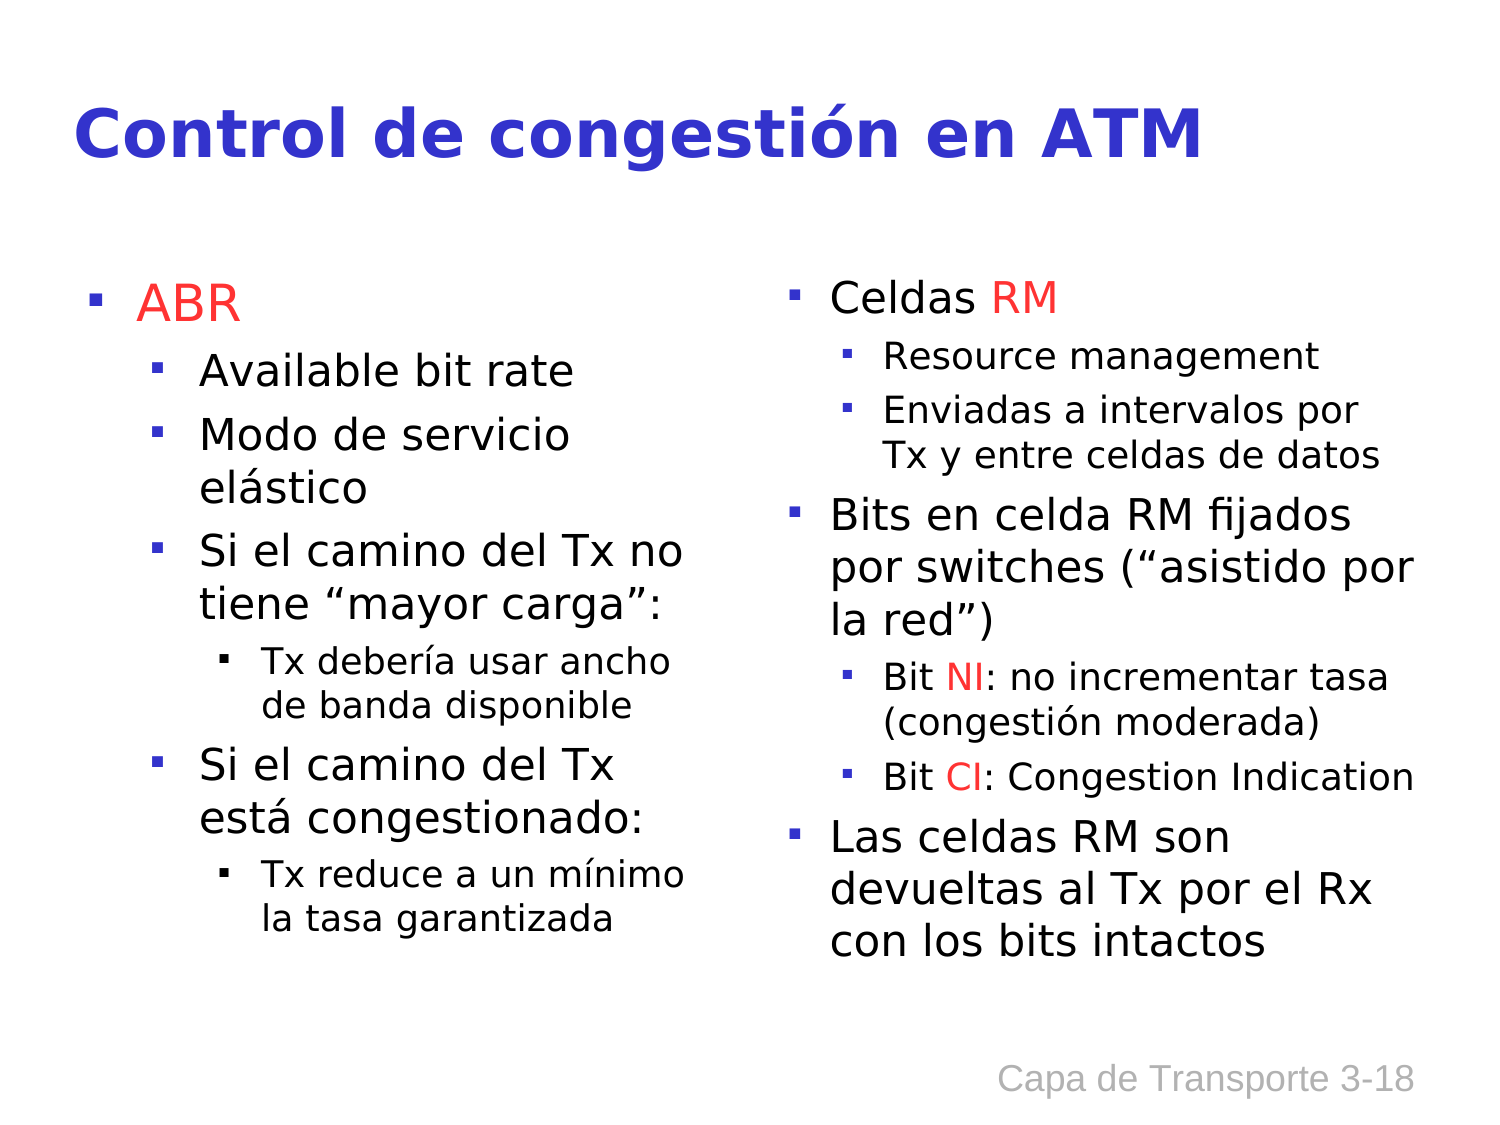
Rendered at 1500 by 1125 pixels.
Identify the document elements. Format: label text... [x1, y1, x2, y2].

list ABR Available bit rate Modo de servicio elástico Si el camino del Tx no tiene “mayor carga”: Tx debería usar ancho de banda disponible Si el camino del Tx está congestionado: Tx reduce a un mínimo la tasa garantizada [59, 262, 729, 1047]
list Celdas RM Resource management Enviadas a intervalos por Tx y entre celdas de datos Bits en celda RM fijados por switches (“asistido por la red”) Bit NI: no incrementar tasa (congestión moderada) Bit CI: Congestion Indication Las celdas RM son devueltas al Tx por el Rx con los bits intactos [761, 262, 1431, 1047]
title Control de congestión en ATM [59, 37, 1430, 225]
